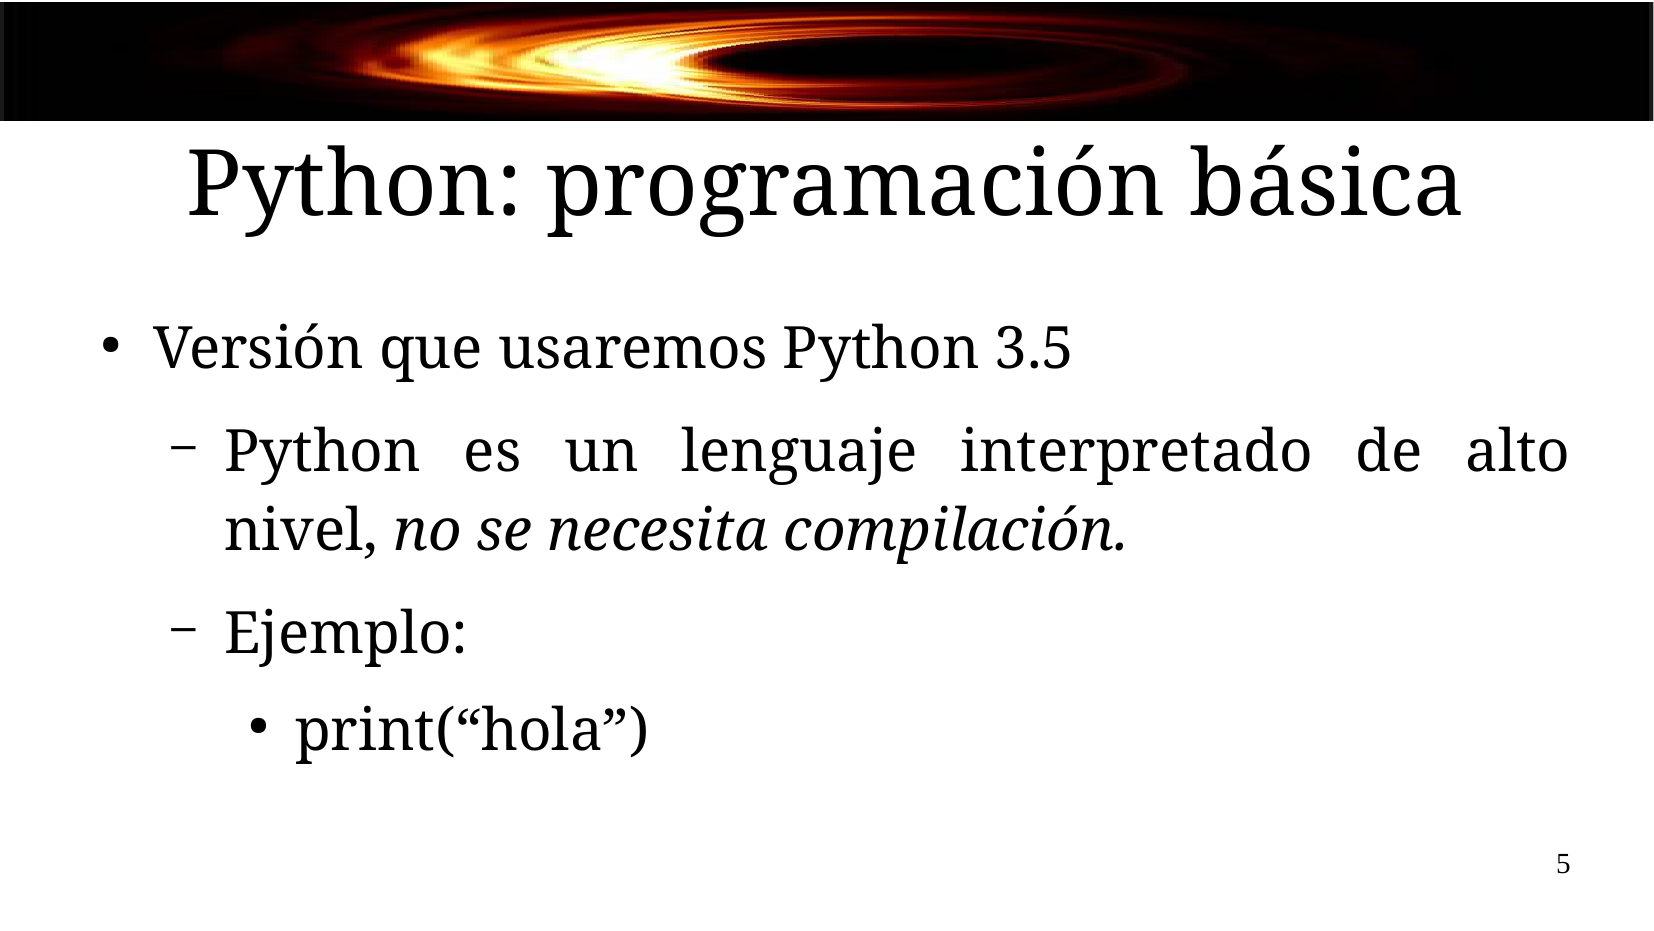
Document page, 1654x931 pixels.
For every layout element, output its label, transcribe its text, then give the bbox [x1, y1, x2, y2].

list Versión que usaremos Python 3.5 Python es un lenguaje interpretado de alto nivel, no se necesita compilación. Ejemplo: print(“hola”) [82, 306, 1571, 846]
title Python: programación básica [82, 121, 1571, 258]
picture [0, 2, 1654, 121]
